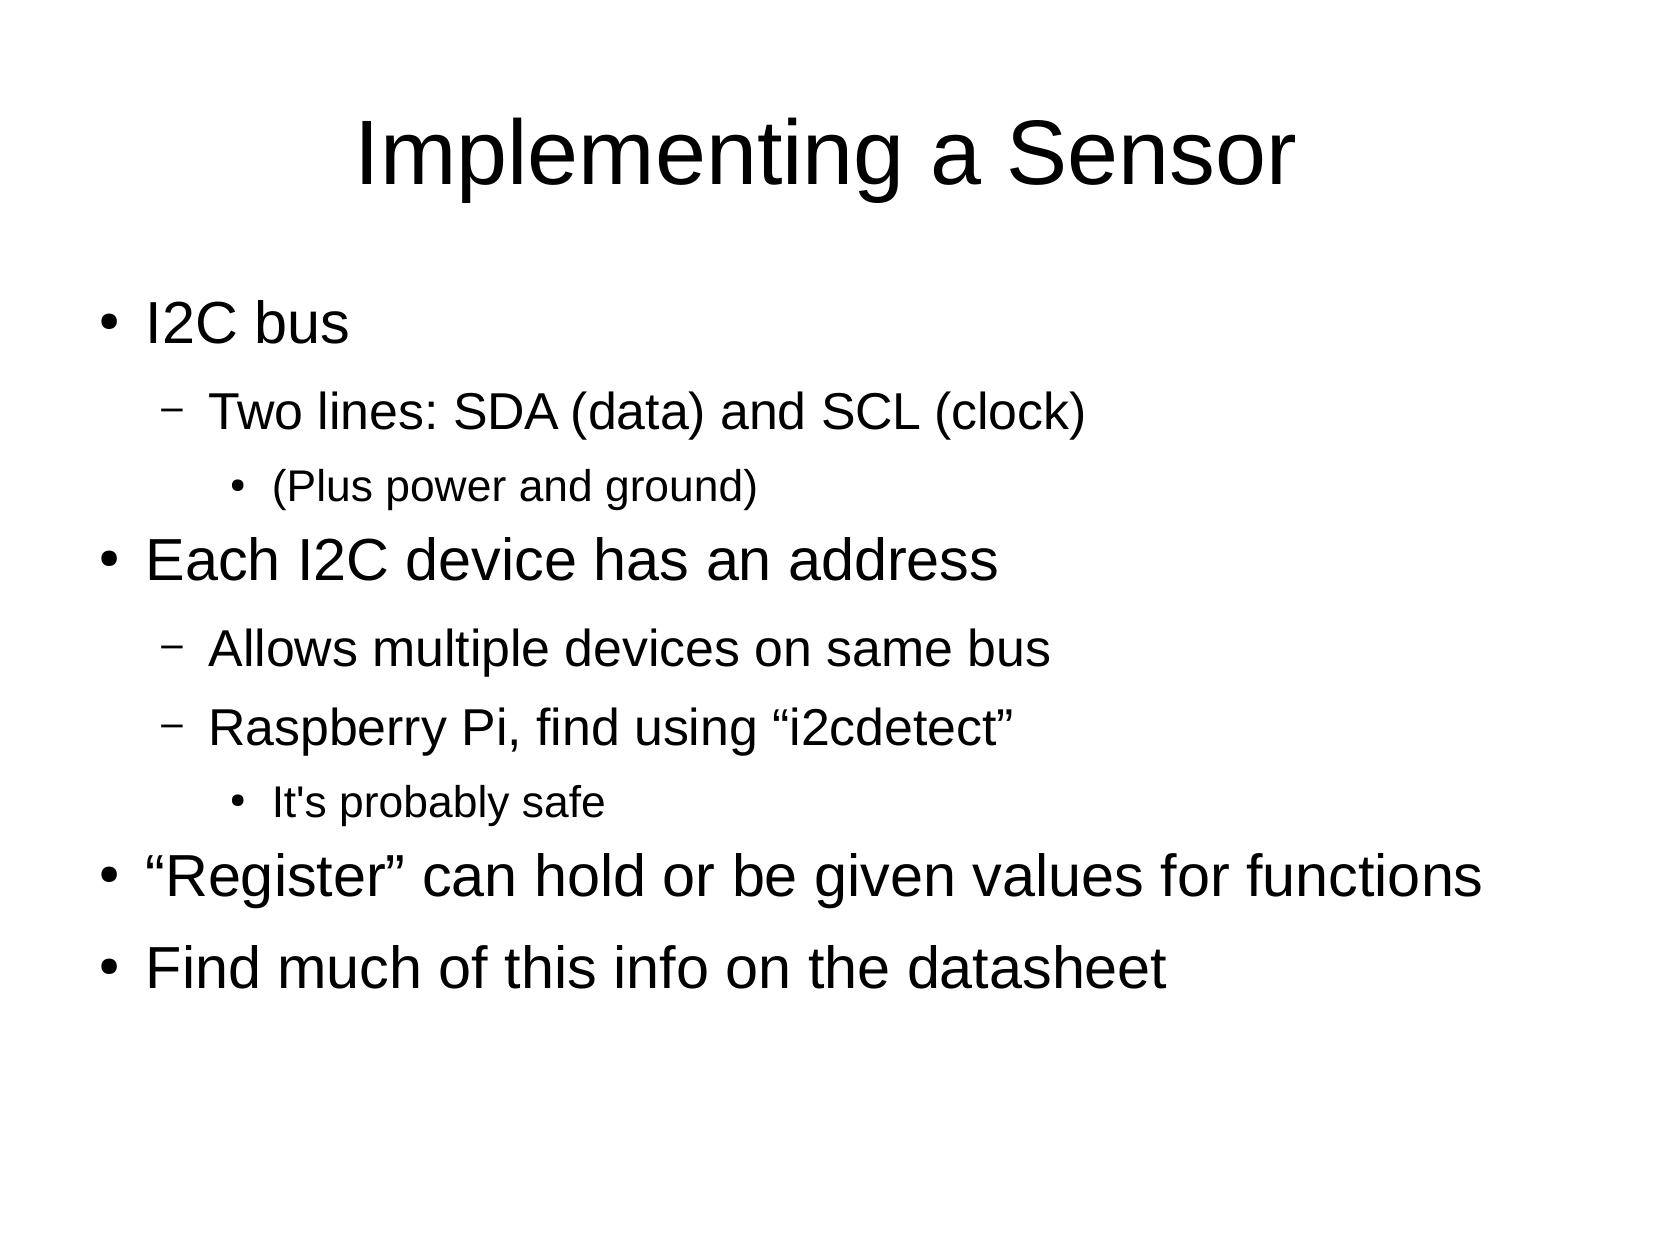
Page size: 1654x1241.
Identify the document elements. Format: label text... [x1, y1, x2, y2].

list I2C bus Two lines: SDA (data) and SCL (clock) (Plus power and ground) Each I2C device has an address Allows multiple devices on same bus Raspberry Pi, find using “i2cdetect” It's probably safe “Register” can hold or be given values for functions Find much of this info on the datasheet [82, 290, 1571, 1010]
title Implementing a Sensor [82, 49, 1571, 257]
